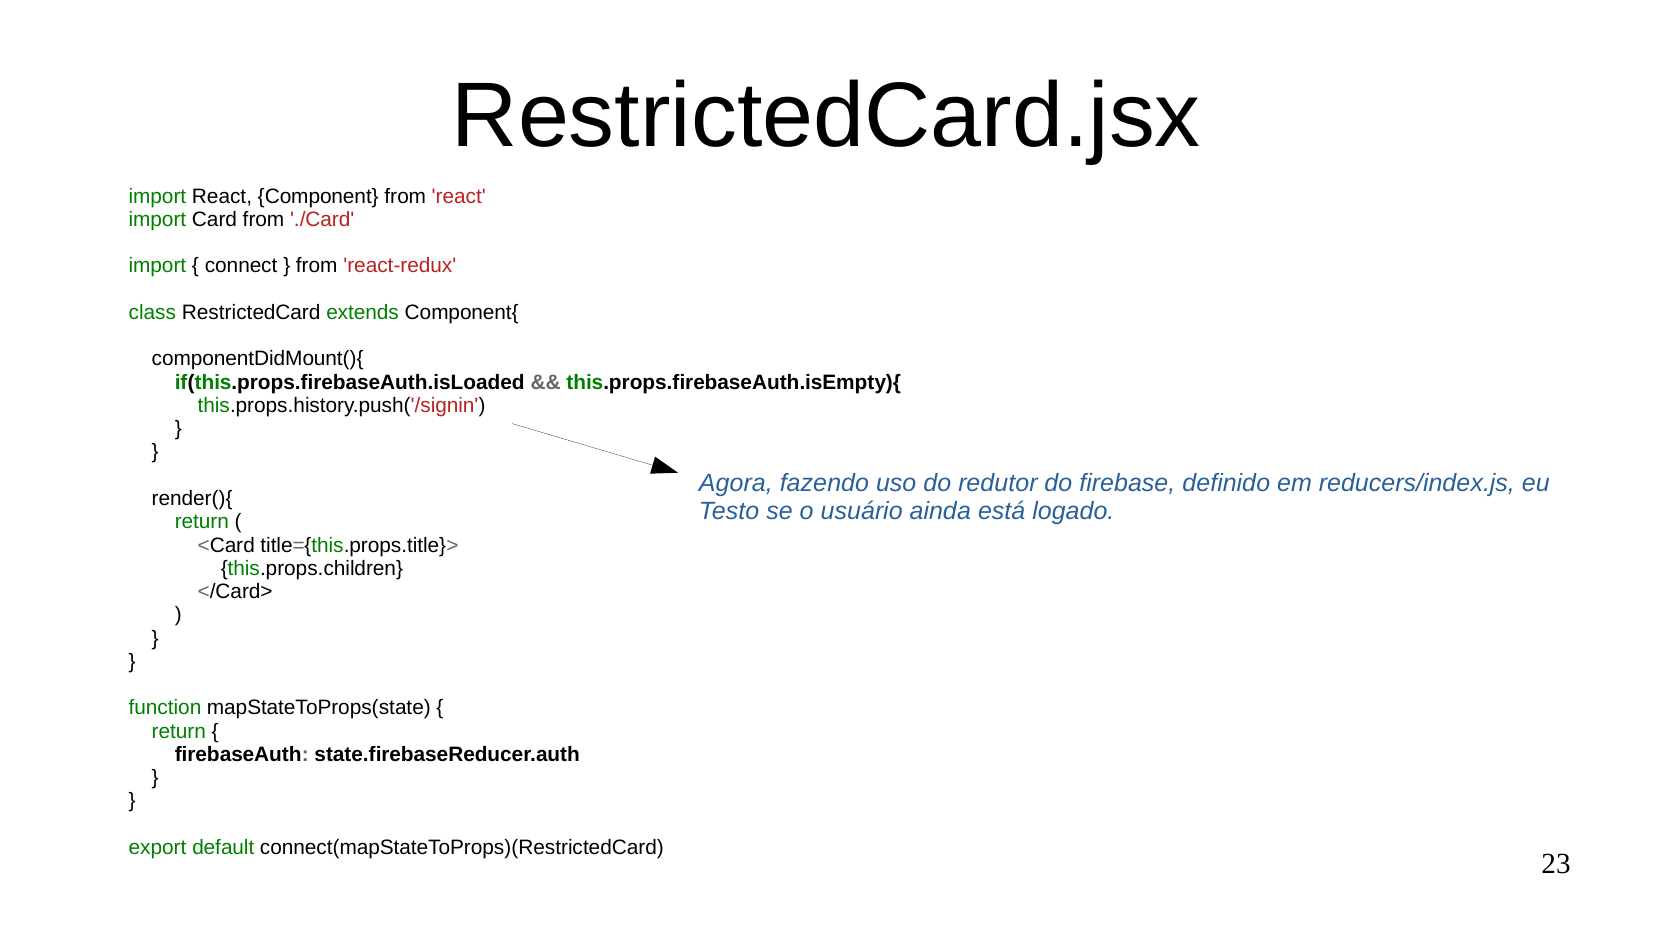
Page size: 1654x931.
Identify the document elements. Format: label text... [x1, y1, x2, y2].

title RestrictedCard.jsx [82, 37, 1571, 193]
text_box Agora, fazendo uso do redutor do firebase, definido em reducers/index.js, eu Testo se o usuário ainda está logado. [684, 461, 1567, 532]
text_box import React, {Component} from 'react' import Card from './Card' import { connect } from 'react-redux' class RestrictedCard extends Component{ componentDidMount(){ if(this.props.firebaseAuth.isLoaded && this.props.firebaseAuth.isEmpty){ this.props.history.push('/signin') } } render(){ return ( <Card title={this.props.title}> {this.props.children} </Card> ) } } function mapStateToProps(state) { return { firebaseAuth: state.firebaseReducer.auth } } export default connect(mapStateToProps)(RestrictedCard) [113, 176, 1441, 867]
